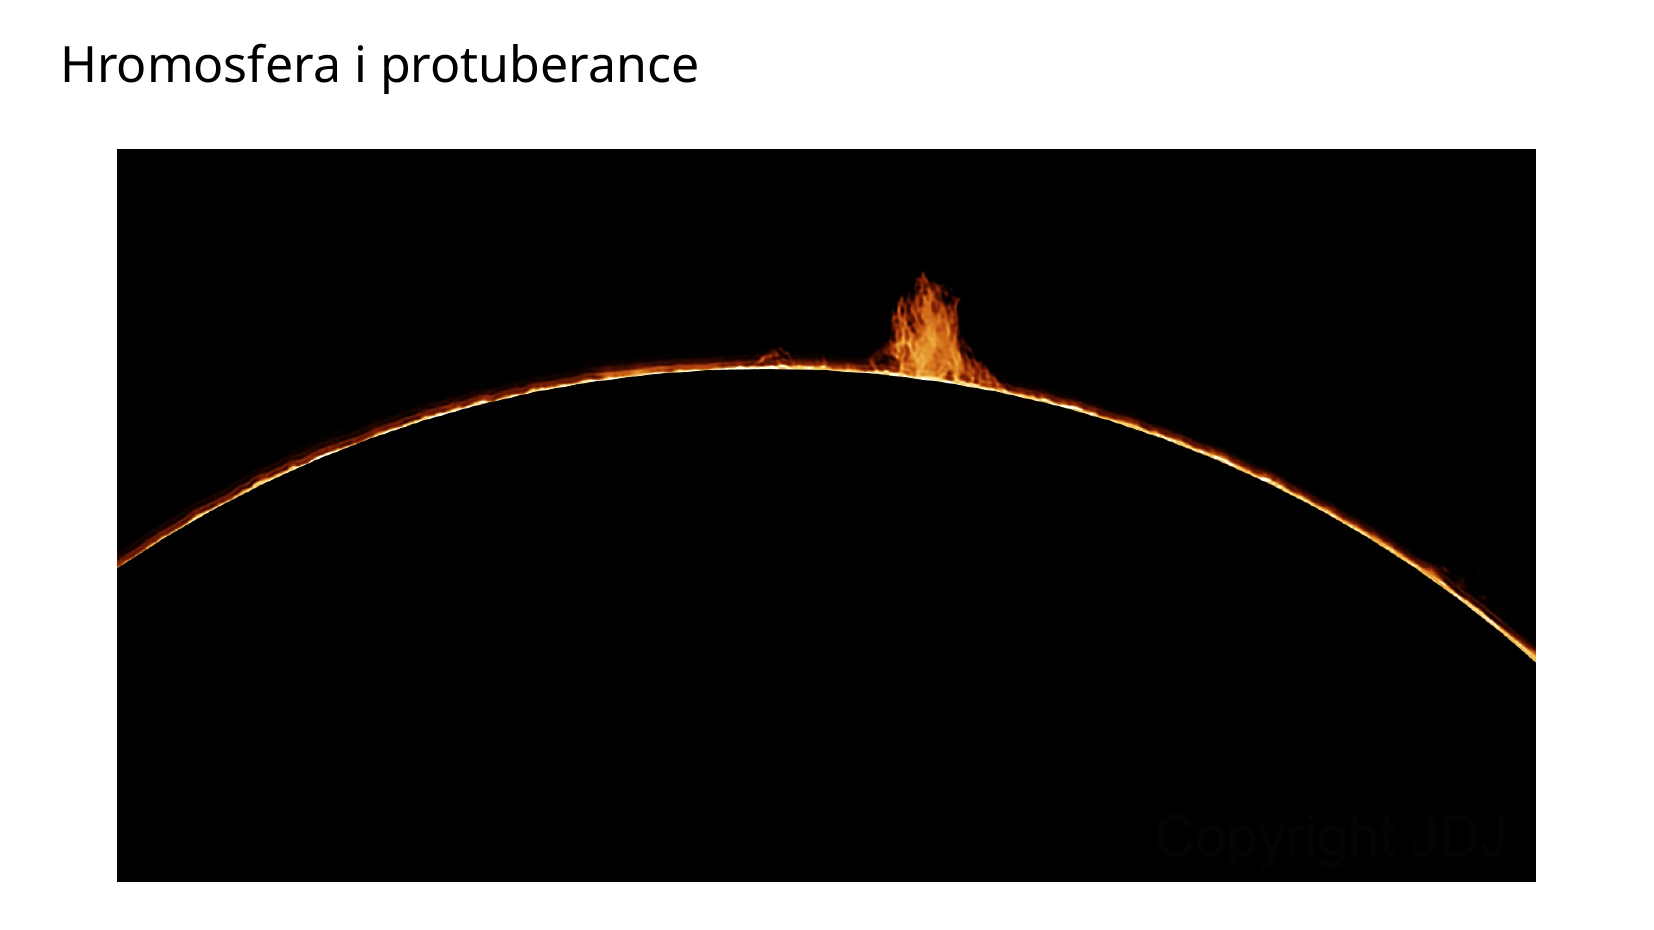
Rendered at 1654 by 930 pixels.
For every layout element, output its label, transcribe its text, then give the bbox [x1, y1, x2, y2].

picture [117, 149, 1536, 882]
title Hromosfera i protuberance [59, 13, 1648, 113]
